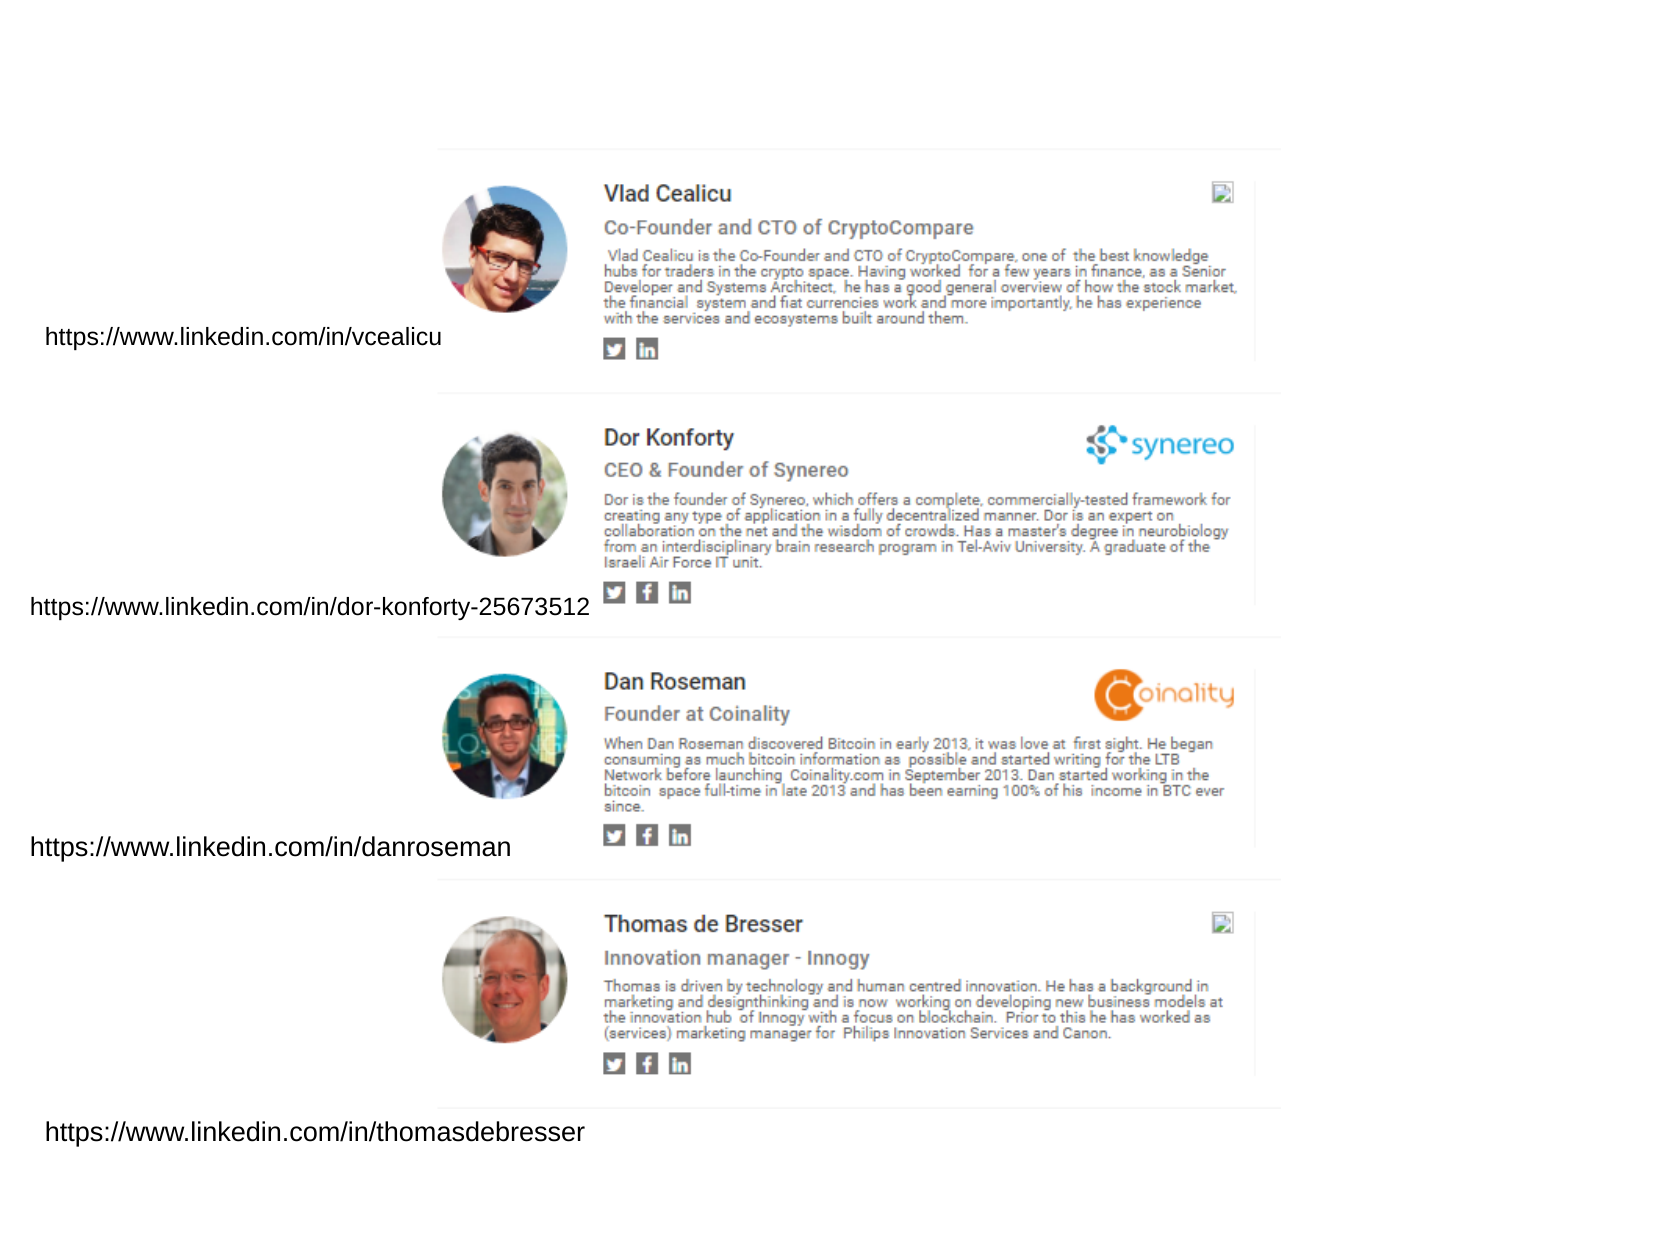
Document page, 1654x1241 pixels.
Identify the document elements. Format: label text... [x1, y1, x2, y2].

text_box https://www.linkedin.com/in/danroseman [15, 825, 526, 870]
text_box https://www.linkedin.com/in/vcealicu [30, 315, 458, 358]
picture [383, 133, 1281, 1109]
text_box https://www.linkedin.com/in/thomasdebresser [30, 1110, 599, 1155]
text_box https://www.linkedin.com/in/dor-konforty-25673512 [15, 585, 606, 628]
